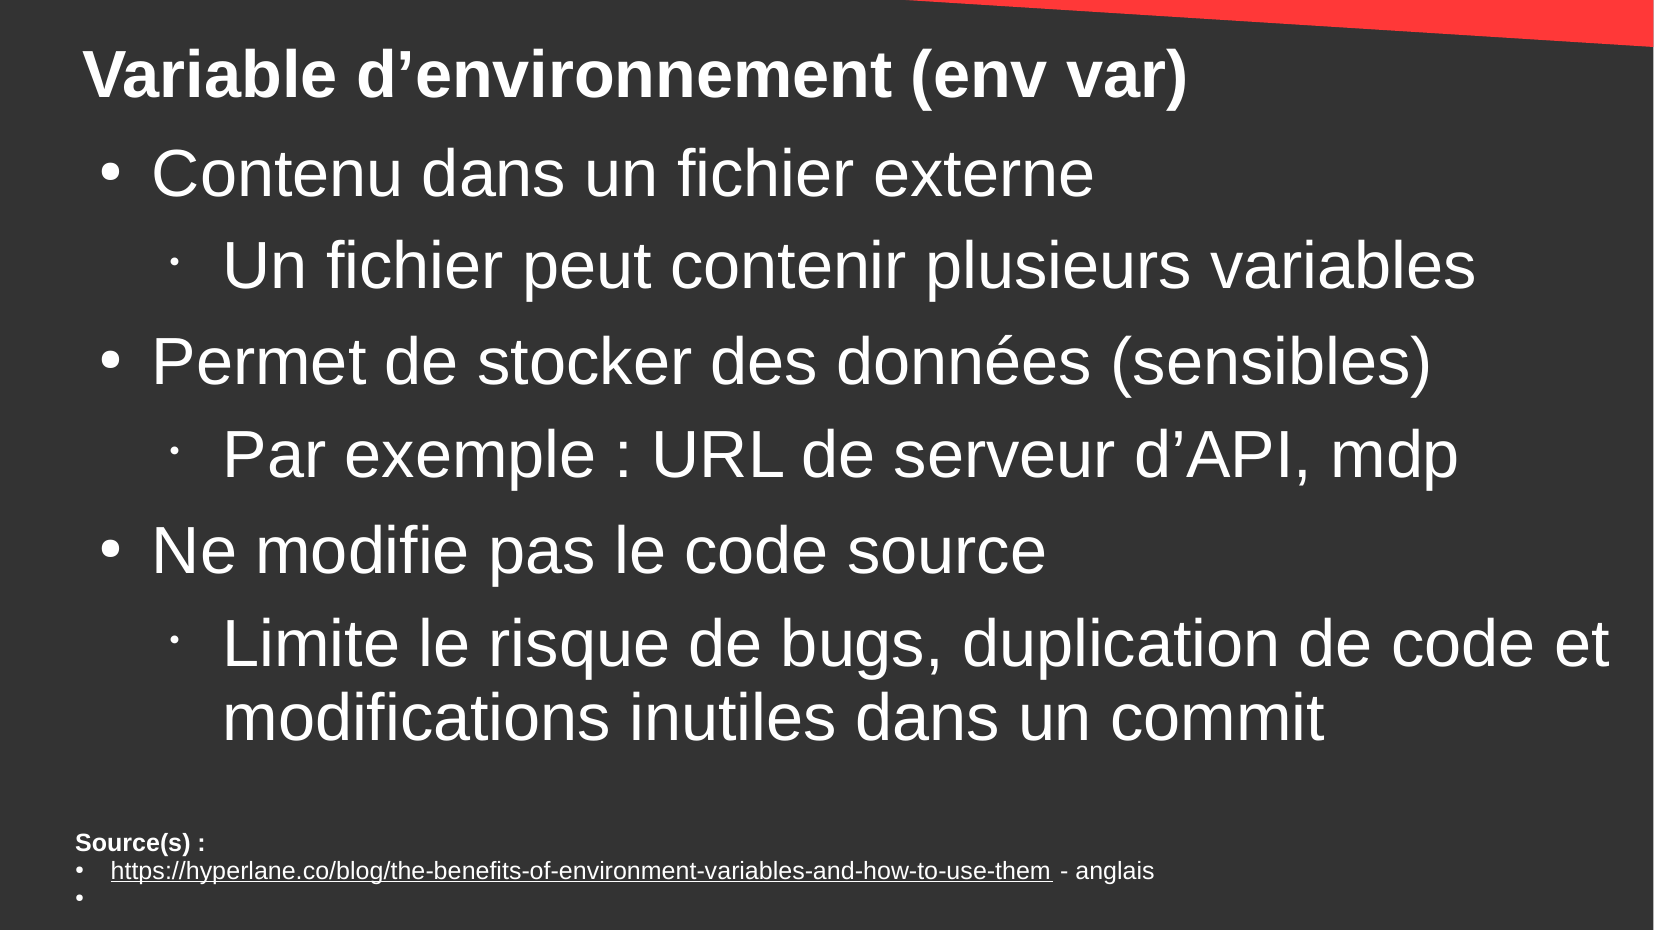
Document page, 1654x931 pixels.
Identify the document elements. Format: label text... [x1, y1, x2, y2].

list Contenu dans un fichier externe Un fichier peut contenir plusieurs variables Permet de stocker des données (sensibles) Par exemple : URL de serveur d’API, mdp Ne modifie pas le code source Limite le risque de bugs, duplication de code et modifications inutiles dans un commit [80, 135, 1620, 886]
text_box [905, 0, 1654, 48]
text_box Source(s) : https://hyperlane.co/blog/the-benefits-of-environment-variables-and-how-to-use-them - anglais [60, 821, 1546, 931]
title Variable d’environnement (env var) [82, 37, 1571, 114]
